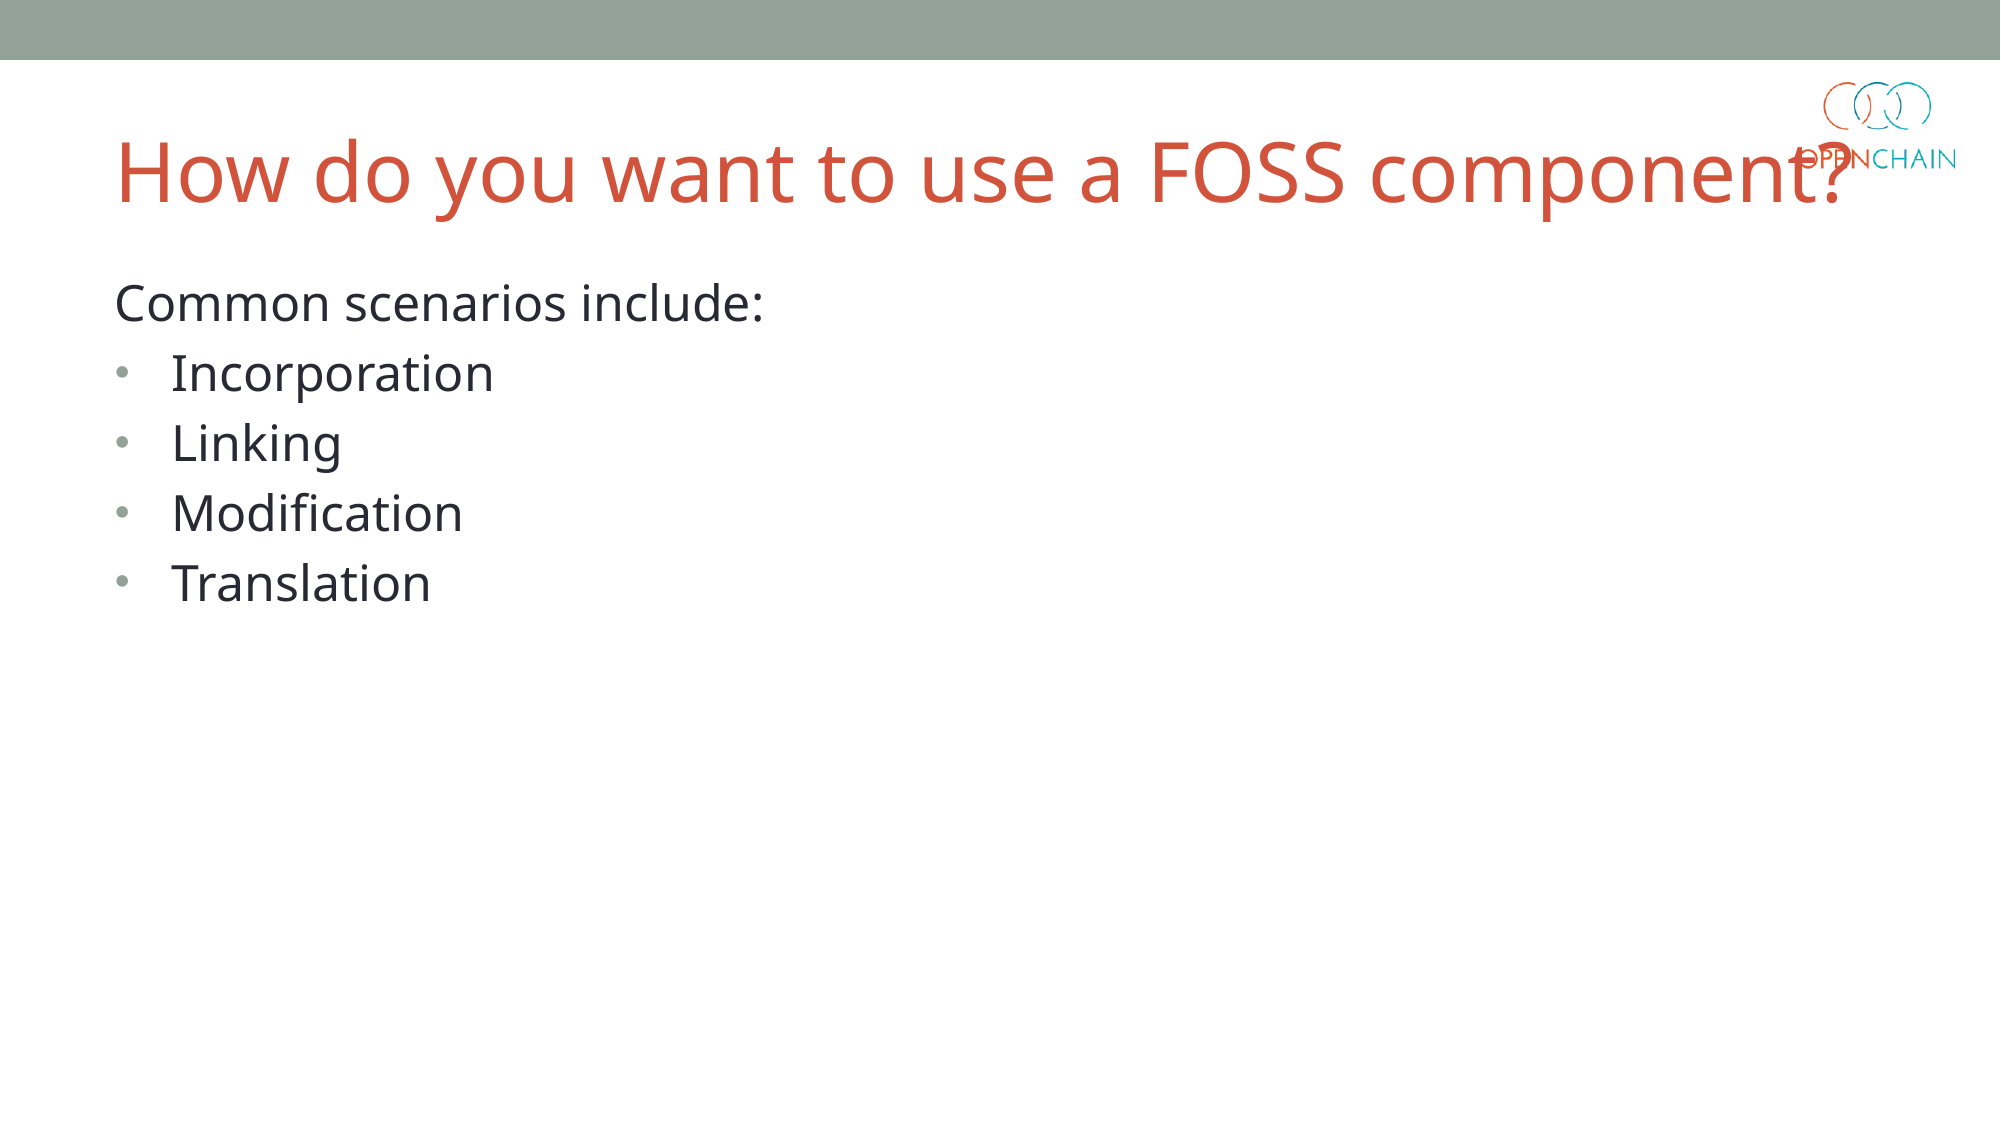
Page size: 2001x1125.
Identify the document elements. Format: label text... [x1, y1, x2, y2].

picture [1798, 82, 1955, 169]
list Common scenarios include: Incorporation Linking Modification Translation [99, 263, 1900, 1064]
title How do you want to use a FOSS component? [99, 87, 1900, 250]
